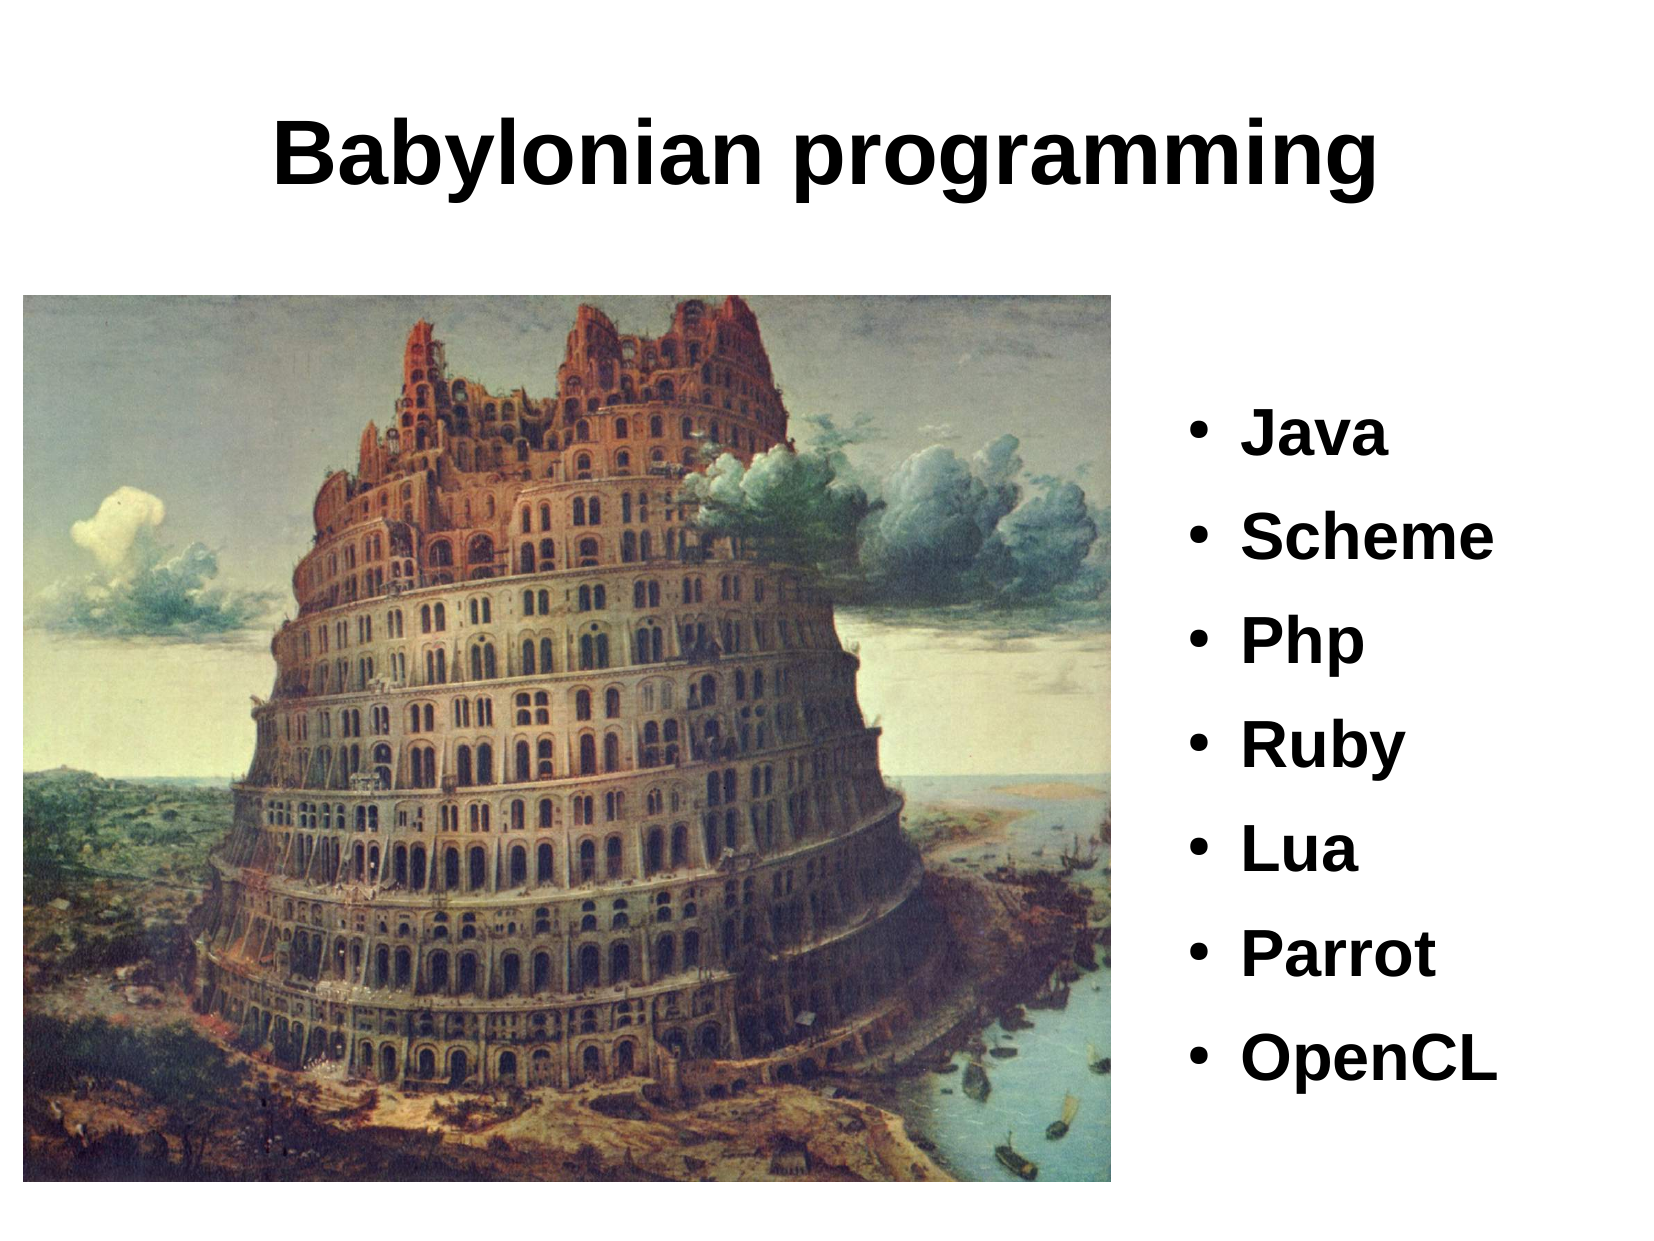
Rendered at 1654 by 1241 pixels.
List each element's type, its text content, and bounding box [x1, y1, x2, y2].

picture [23, 295, 1111, 1182]
list Java Scheme Php Ruby Lua Parrot OpenCL [1169, 290, 1572, 1205]
title Babylonian programming [82, 49, 1571, 257]
